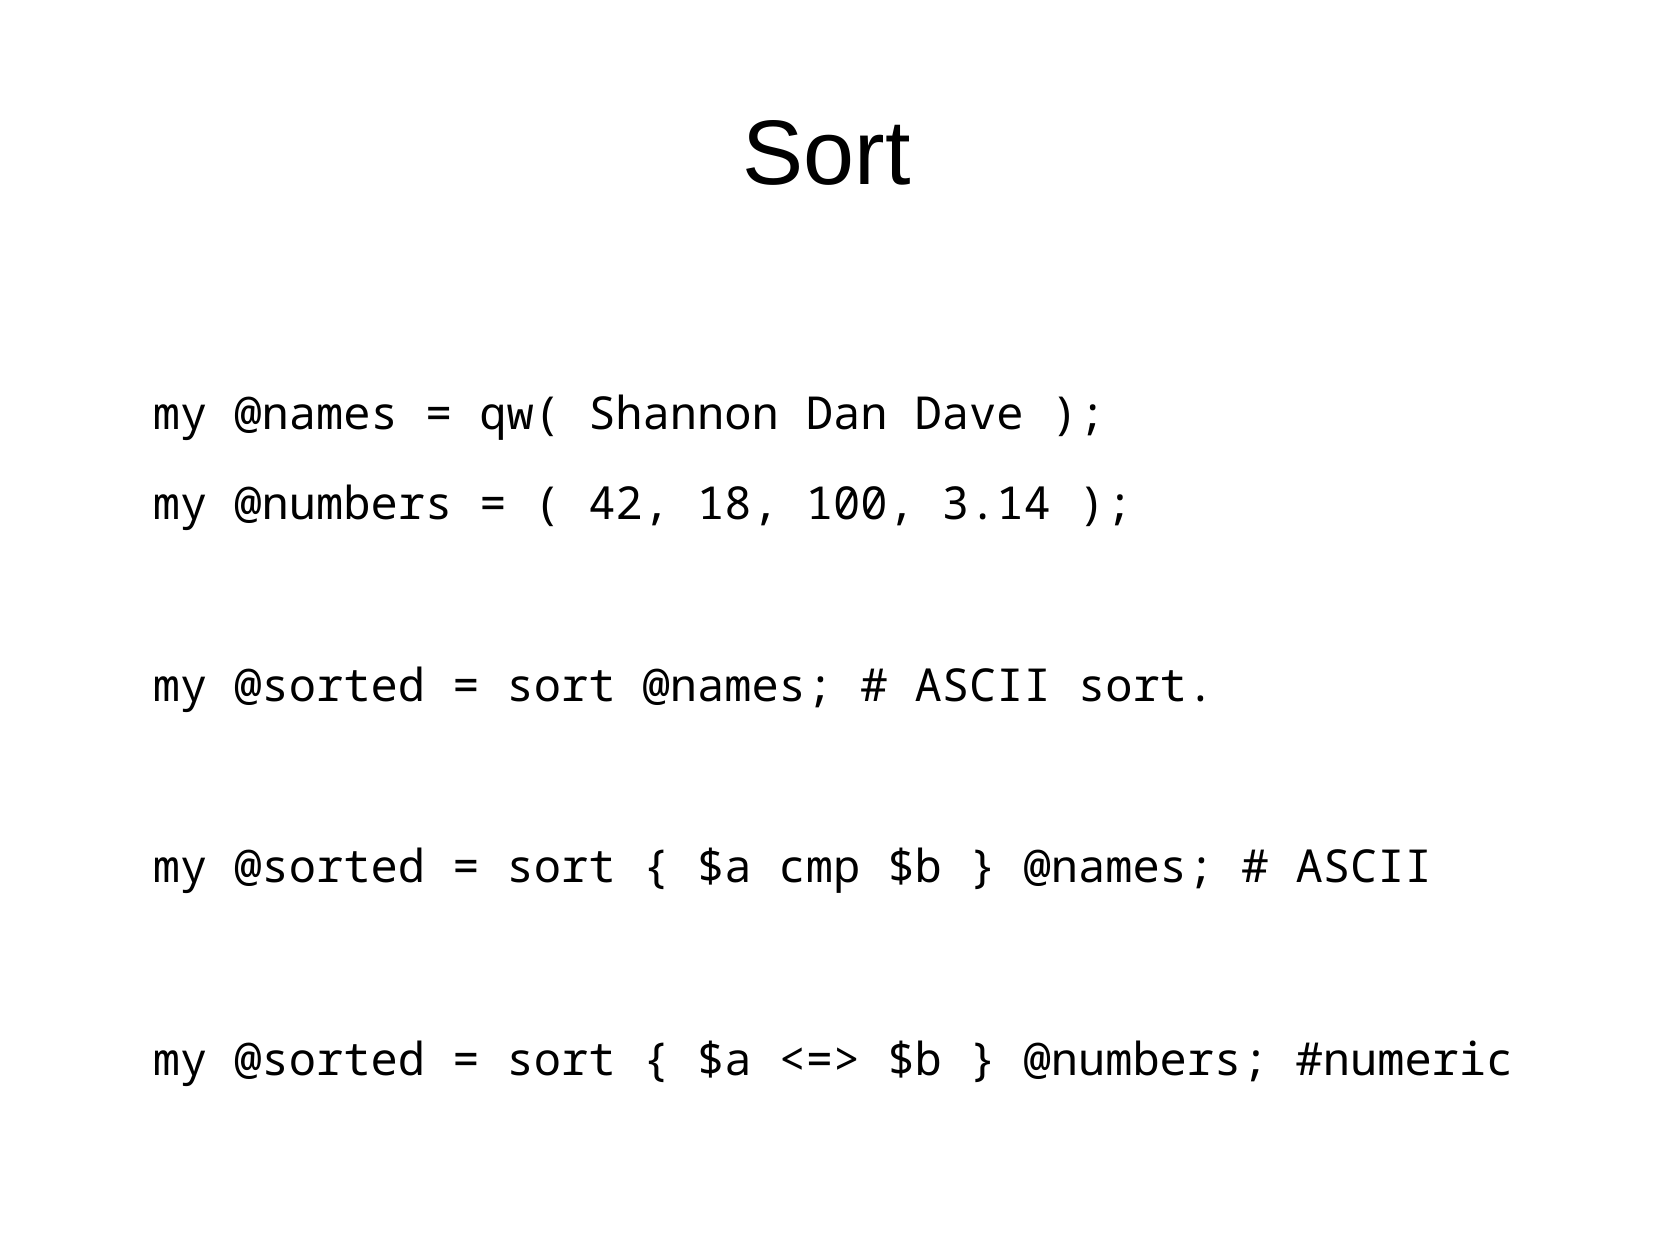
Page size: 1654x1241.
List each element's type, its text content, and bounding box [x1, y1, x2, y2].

list my @names = qw( Shannon Dan Dave ); my @numbers = ( 42, 18, 100, 3.14 ); my @sorted = sort @names; # ASCII sort. my @sorted = sort { $a cmp $b } @names; # ASCII my @sorted = sort { $a <=> $b } @numbers; #numeric [82, 290, 1571, 1096]
title Sort [82, 49, 1571, 257]
